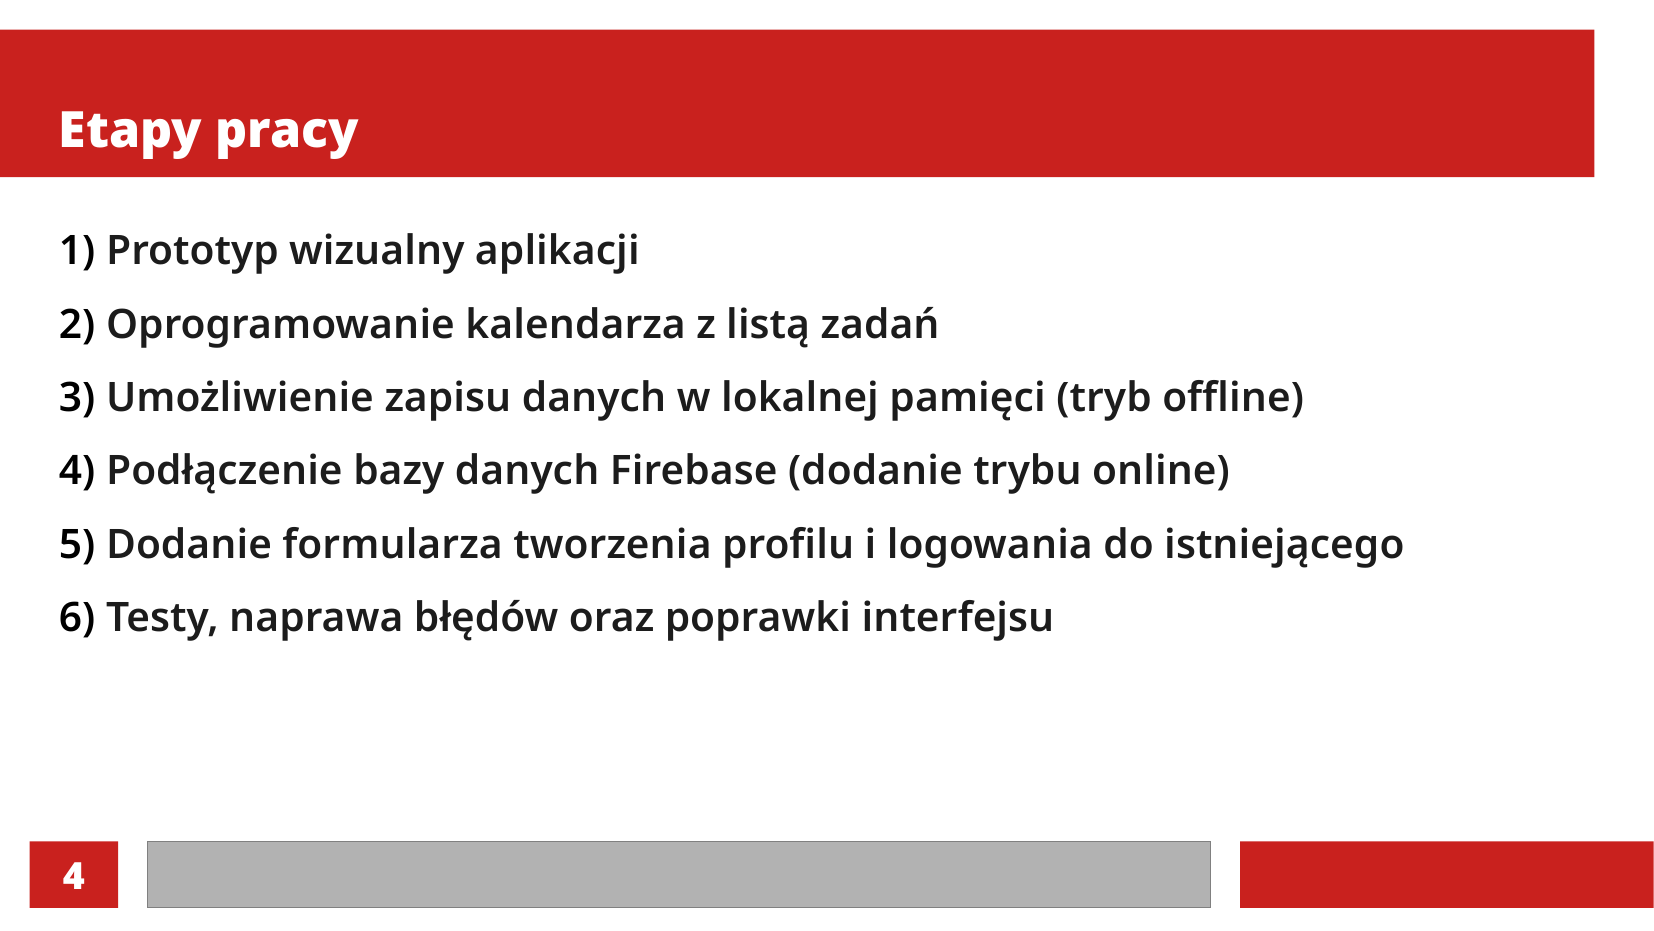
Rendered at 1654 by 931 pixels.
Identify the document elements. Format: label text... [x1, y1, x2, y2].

title Etapy pracy [59, 44, 1595, 163]
list Prototyp wizualny aplikacji Oprogramowanie kalendarza z listą zadań Umożliwienie zapisu danych w lokalnej pamięci (tryb offline) Podłączenie bazy danych Firebase (dodanie trybu online) Dodanie formularza tworzenia profilu i logowania do istniejącego Testy, naprawa błędów oraz poprawki interfejsu [59, 221, 1565, 798]
